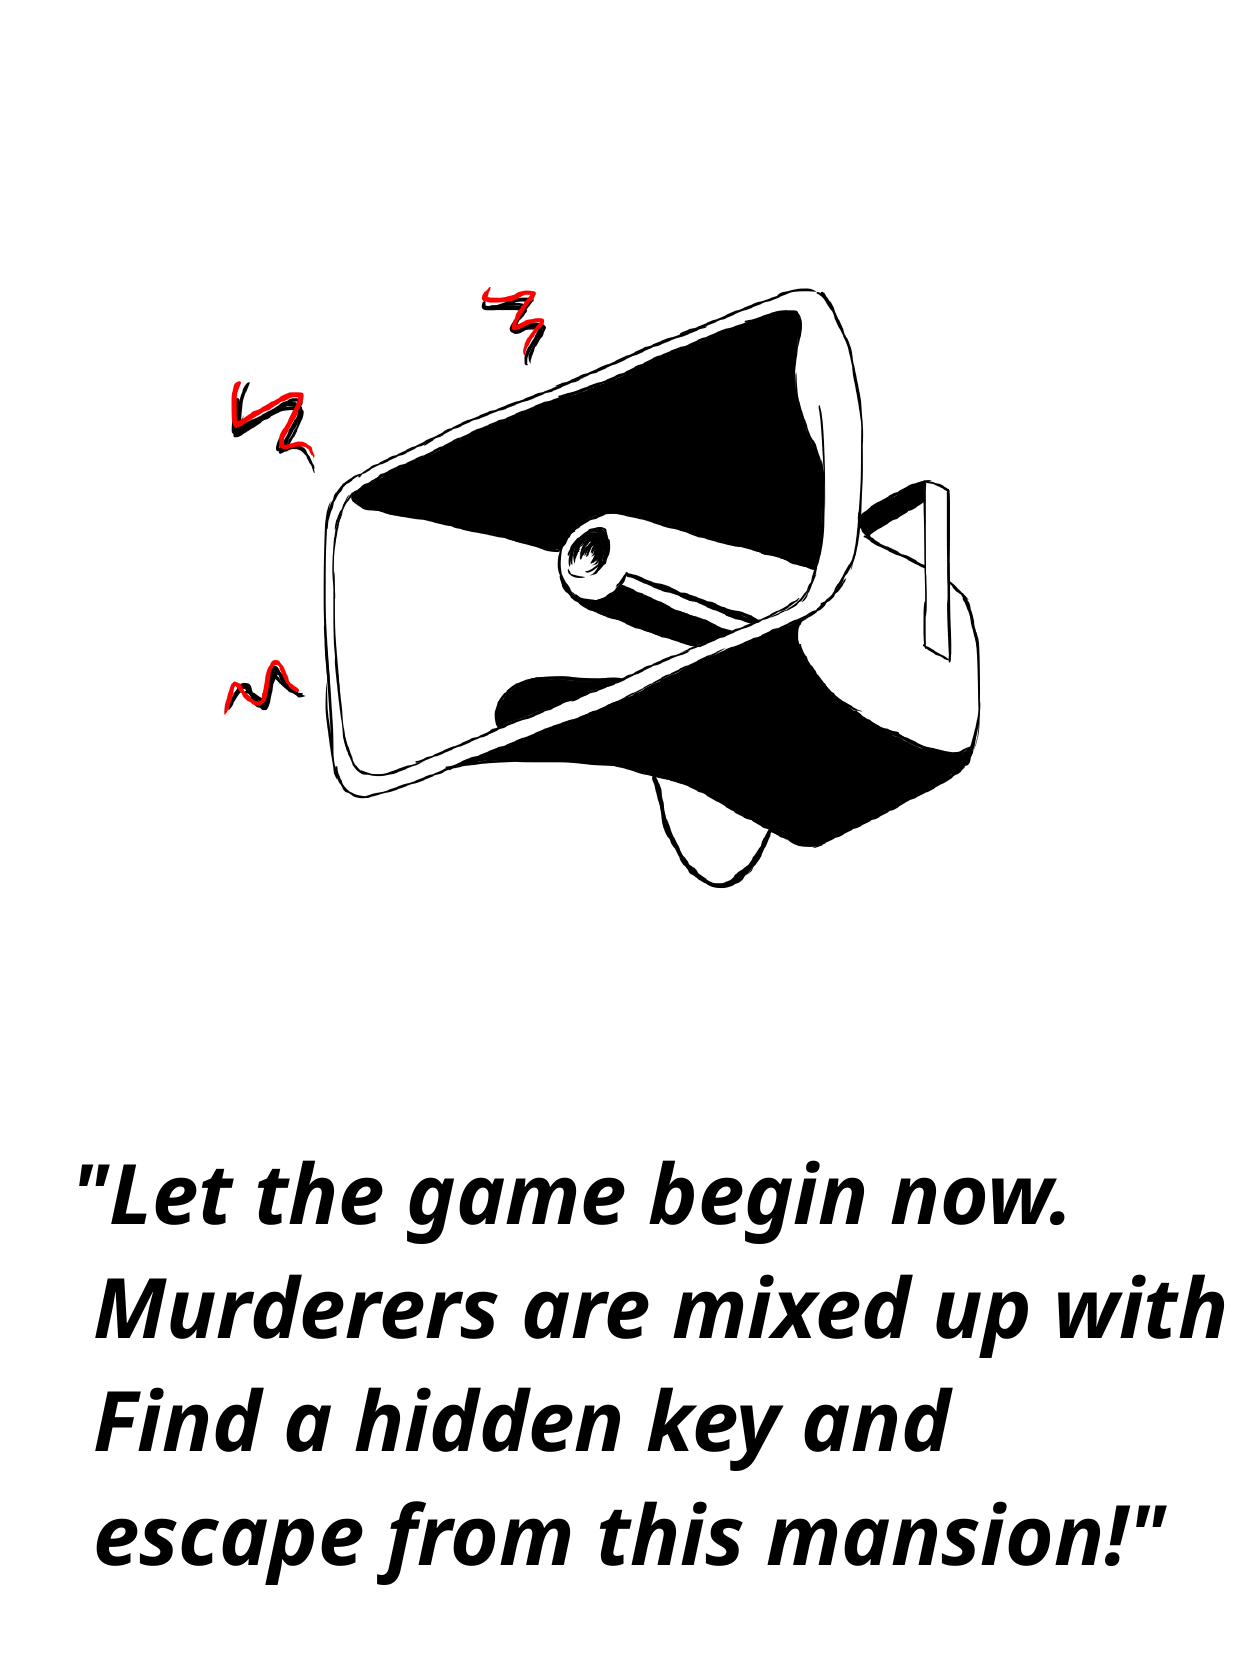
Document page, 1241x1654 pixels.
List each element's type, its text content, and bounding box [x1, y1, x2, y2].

text_box "Let the game begin now. Murderers are mixed up with you. Find a hidden key and escape from this mansion!" [56, 1192, 1184, 1534]
picture [170, 119, 1071, 1021]
